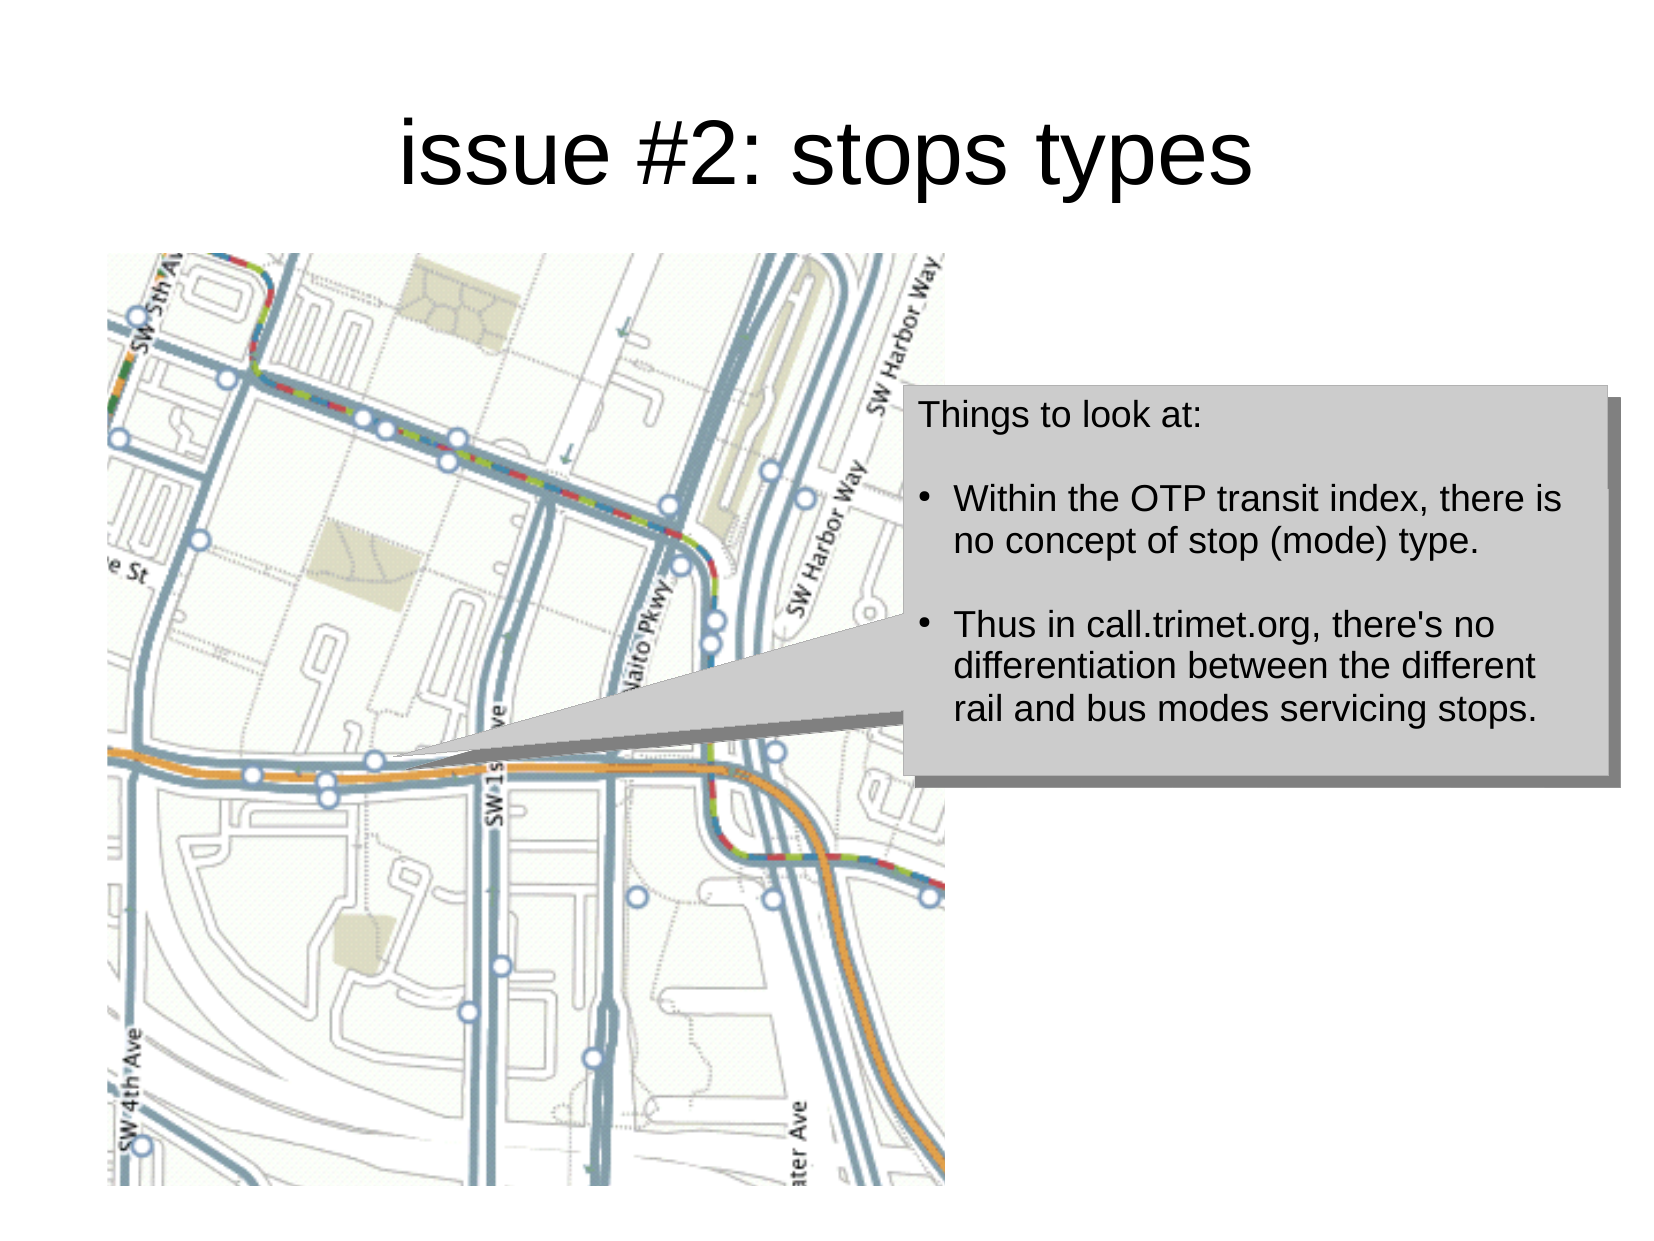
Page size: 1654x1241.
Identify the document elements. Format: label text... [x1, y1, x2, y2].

text_box Things to look at: Within the OTP transit index, there is no concept of stop (mode) type. Thus in call.trimet.org, there's no differentiation between the different rail and bus modes servicing stops. [393, 385, 1609, 776]
title issue #2: stops types [82, 49, 1571, 257]
picture [107, 253, 946, 1186]
